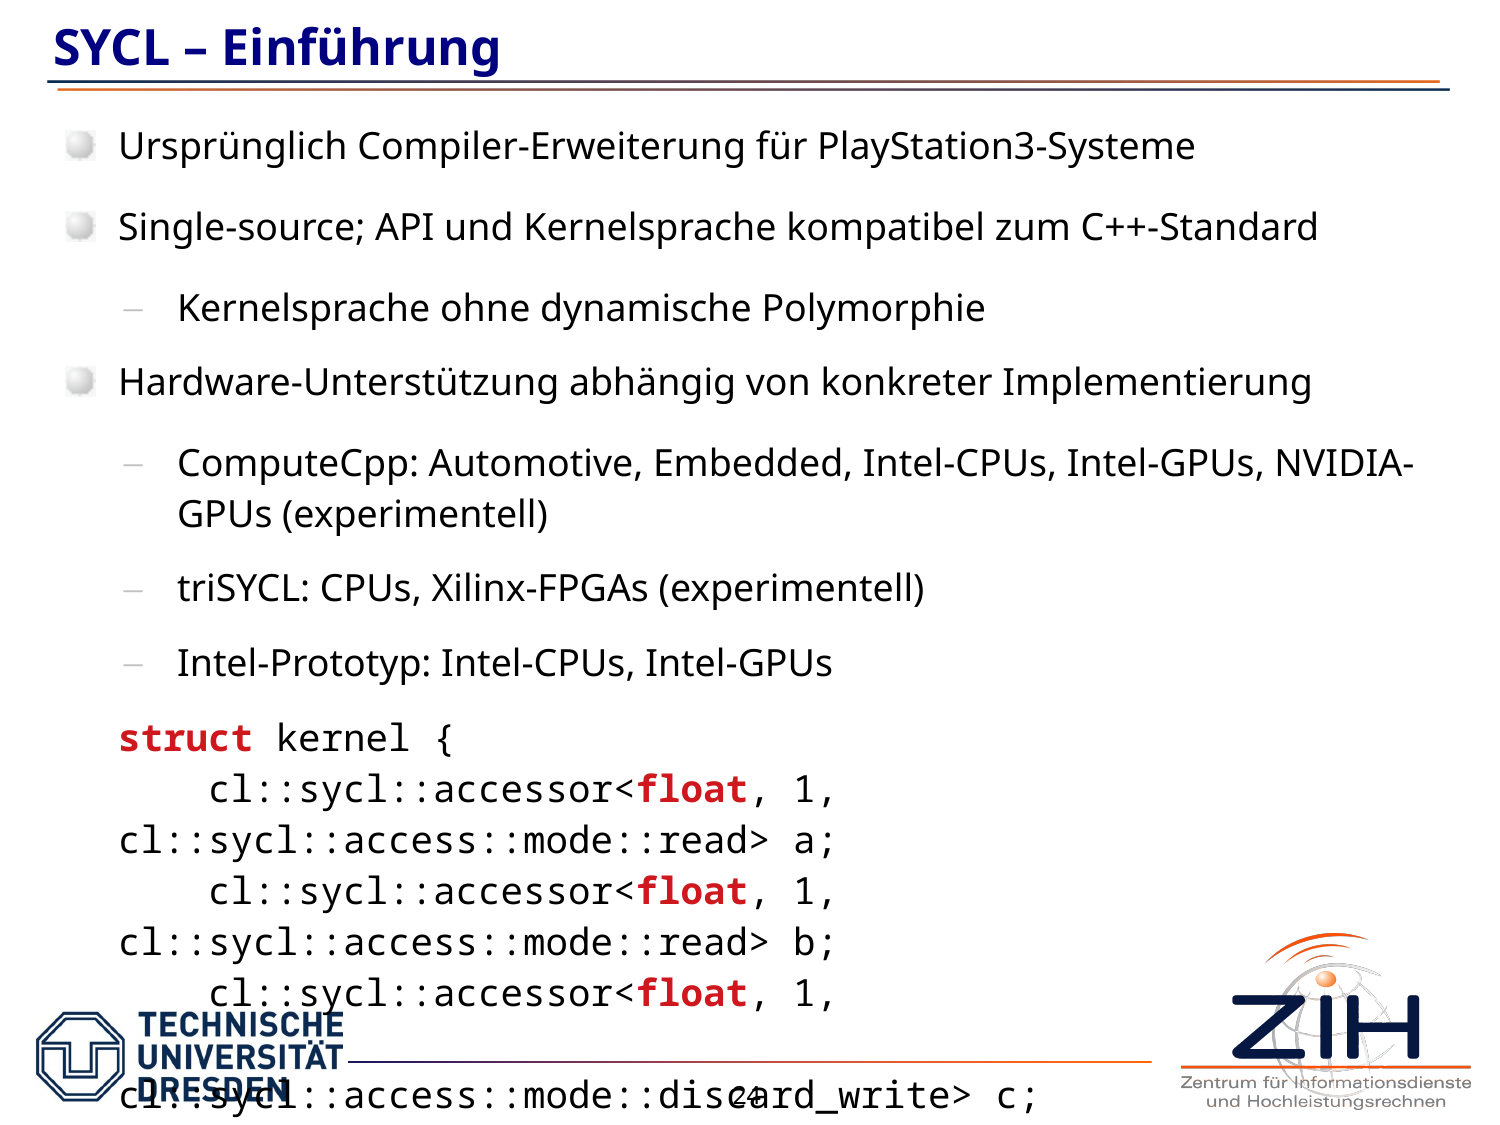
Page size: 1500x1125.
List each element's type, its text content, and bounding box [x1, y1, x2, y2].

picture [1418, 933, 1471, 1110]
list Ursprünglich Compiler-Erweiterung für PlayStation3-Systeme Single-source; API und Kernelsprache kompatibel zum C++-Standard Kernelsprache ohne dynamische Polymorphie Hardware-Unterstützung abhängig von konkreter Implementierung ComputeCpp: Automotive, Embedded, Intel-CPUs, Intel-GPUs, NVIDIA-GPUs (experimentell) triSYCL: CPUs, Xilinx-FPGAs (experimentell) Intel-Prototyp: Intel-CPUs, Intel-GPUs struct kernel { cl::sycl::accessor<float, 1, cl::sycl::access::mode::read> a; cl::sycl::accessor<float, 1, cl::sycl::access::mode::read> b; cl::sycl::accessor<float, 1, cl::sycl::access::mode::discard_write> c; std::size_t dim; void operator()(cl::sycl::nd_item<1> my_item) { /* … */ } [29, 120, 1418, 1125]
picture [47, 80, 1450, 91]
title SYCL – Einführung [53, 12, 1453, 81]
